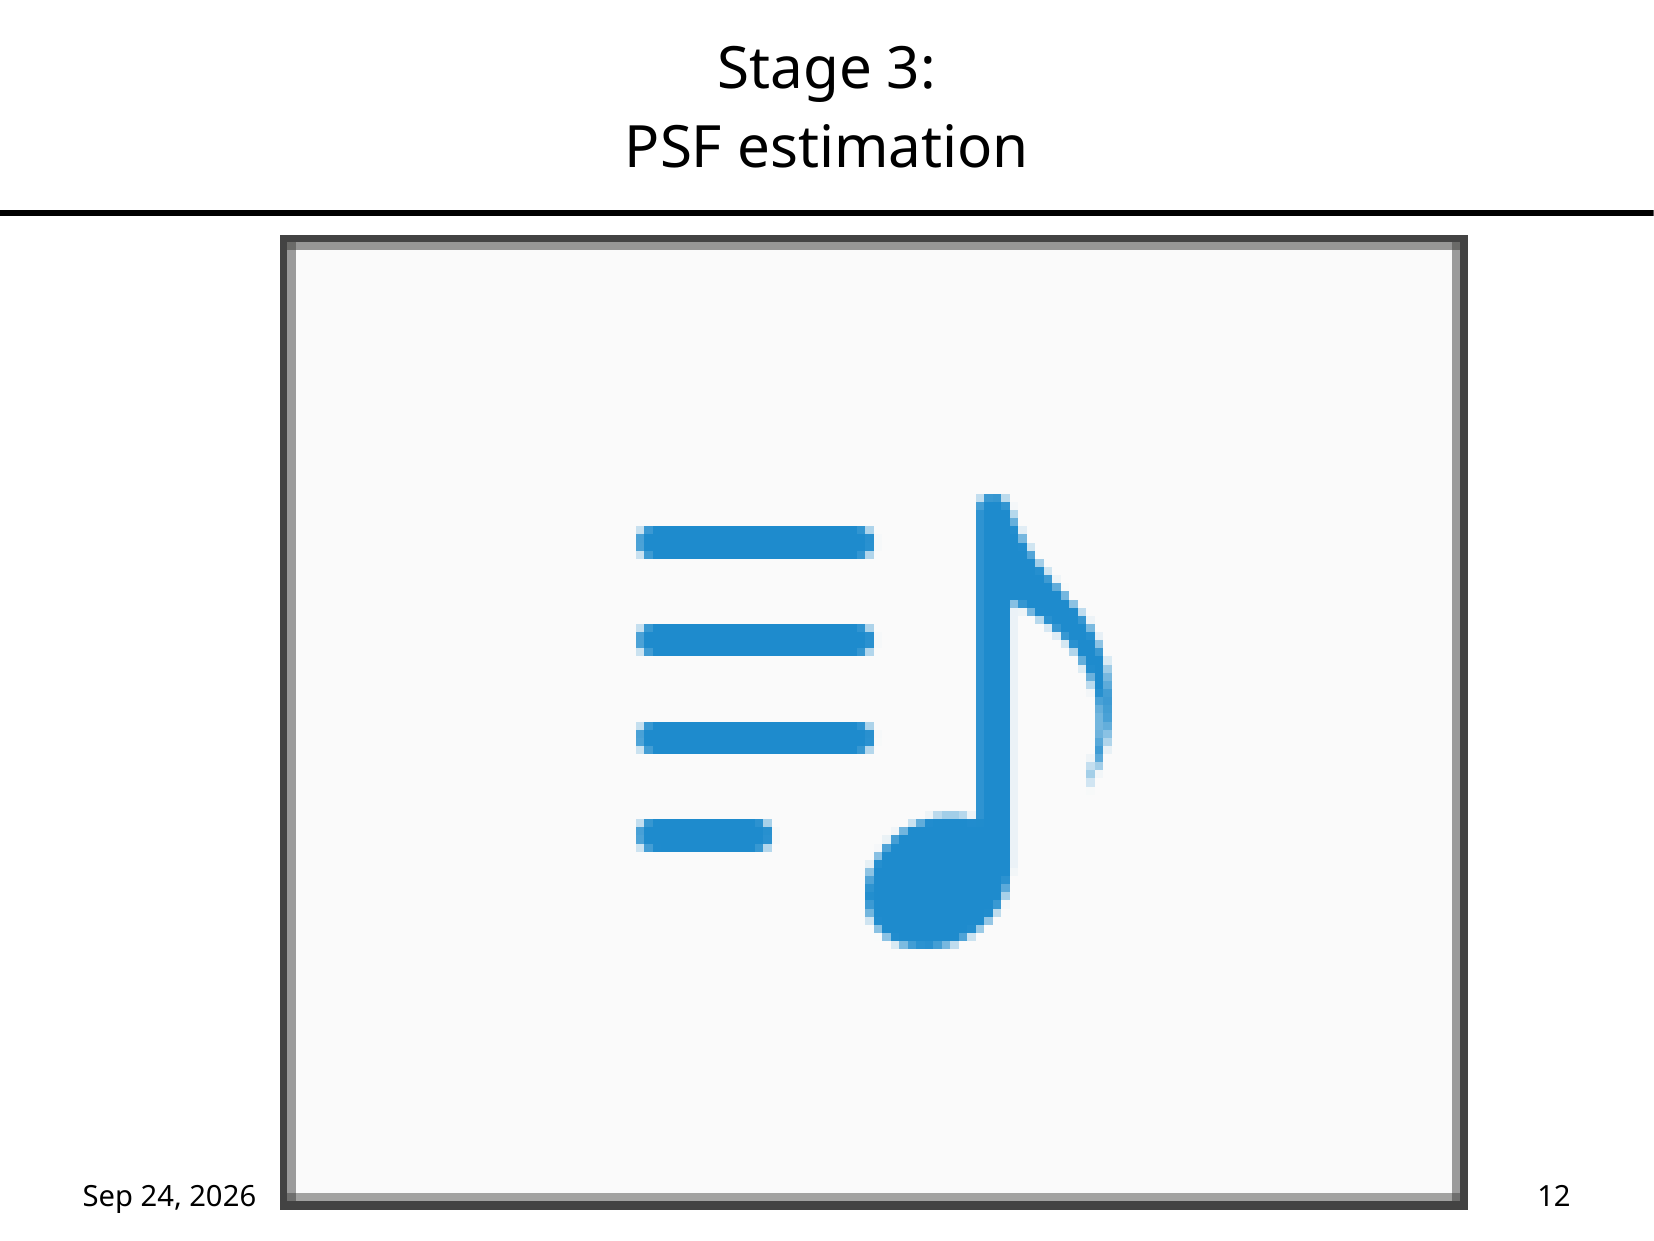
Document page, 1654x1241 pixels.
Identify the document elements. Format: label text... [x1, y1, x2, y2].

text_box [278, 233, 1470, 1211]
title Stage 3: PSF estimation [82, 2, 1571, 210]
